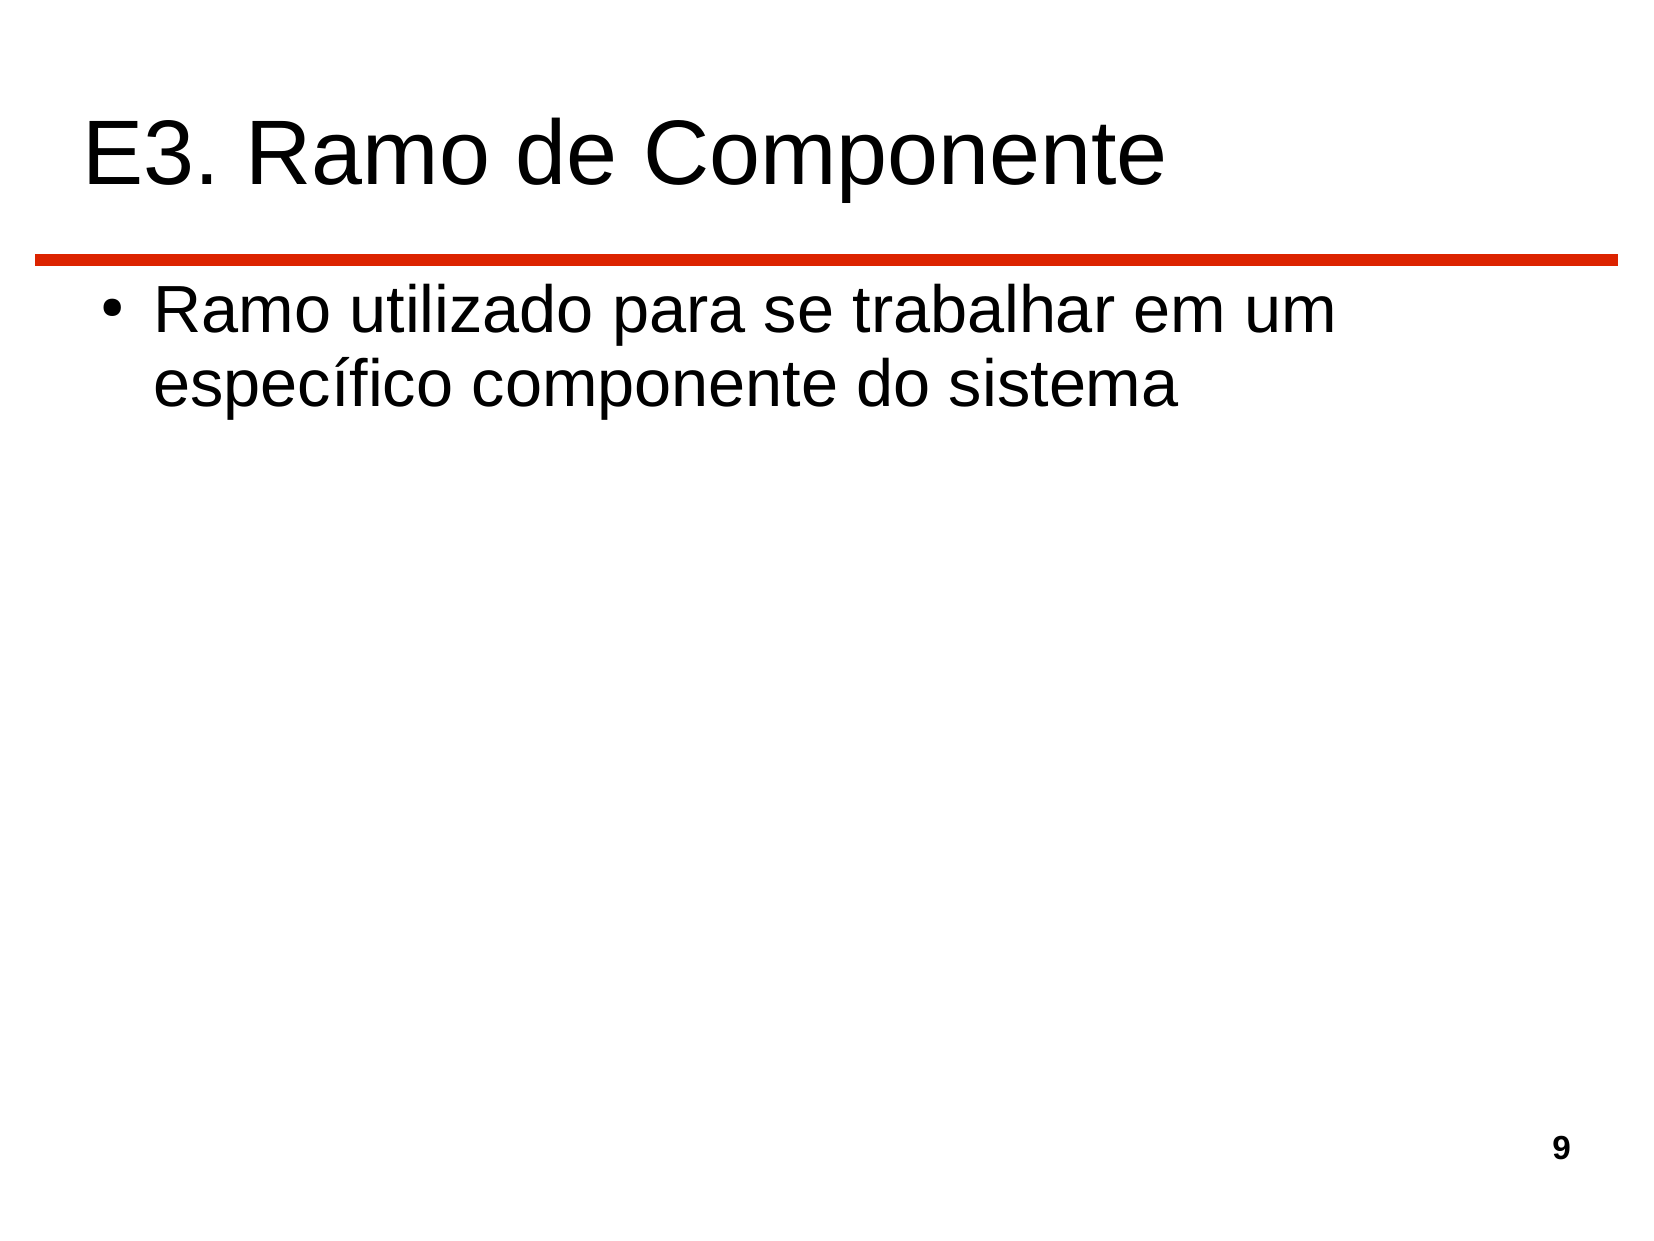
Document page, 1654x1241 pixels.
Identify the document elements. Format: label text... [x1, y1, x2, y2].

title E3. Ramo de Componente [82, 49, 1571, 257]
list Ramo utilizado para se trabalhar em um específico componente do sistema [82, 271, 1571, 991]
